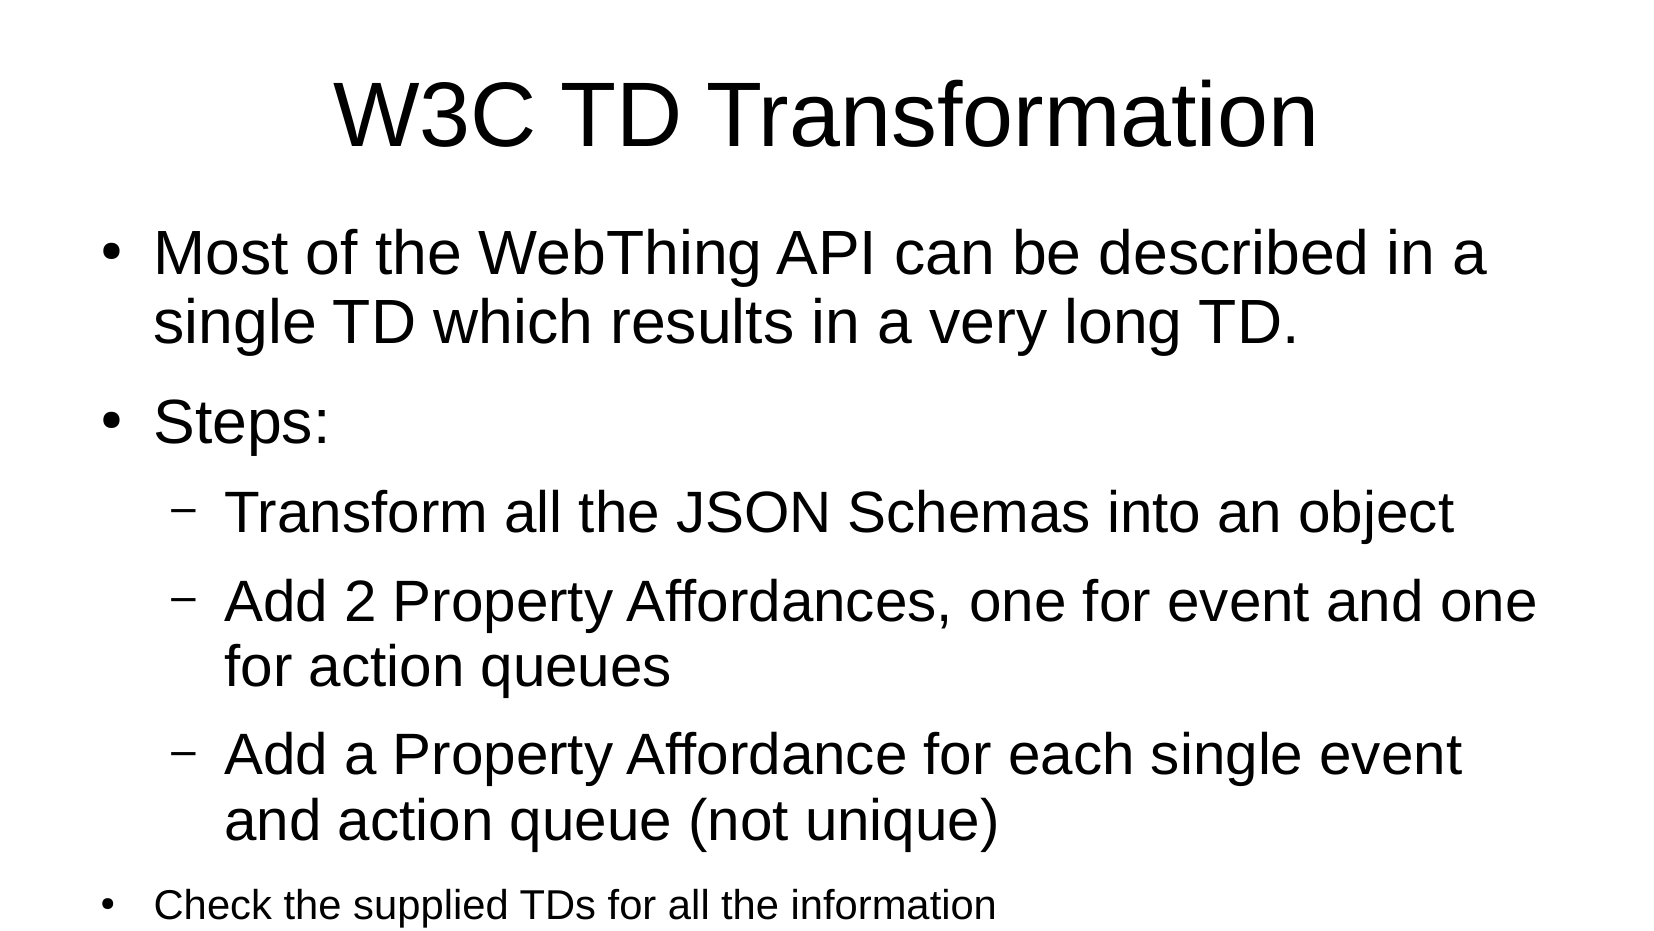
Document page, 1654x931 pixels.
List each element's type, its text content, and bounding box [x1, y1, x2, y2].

list Most of the WebThing API can be described in a single TD which results in a very long TD. Steps: Transform all the JSON Schemas into an object Add 2 Property Affordances, one for event and one for action queues Add a Property Affordance for each single event and action queue (not unique) Check the supplied TDs for all the information [82, 217, 1571, 916]
title W3C TD Transformation [82, 37, 1571, 193]
